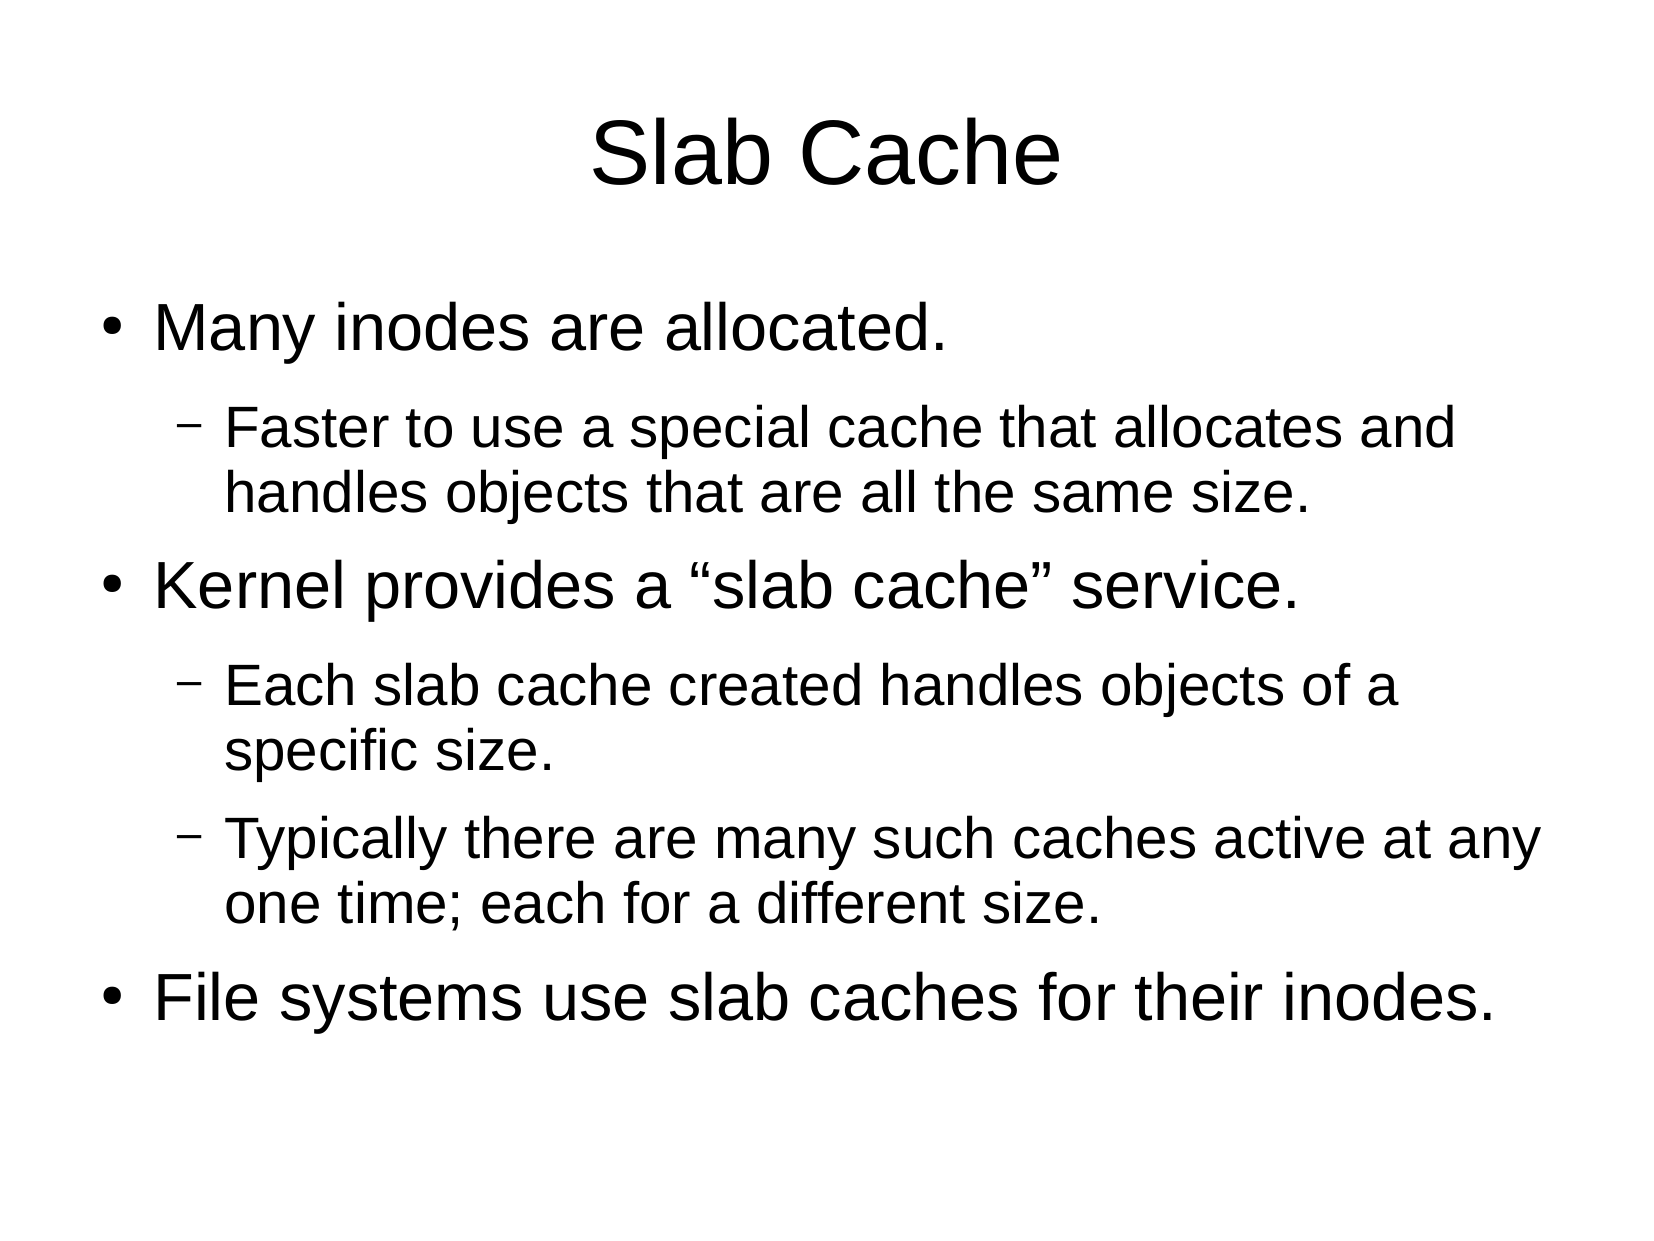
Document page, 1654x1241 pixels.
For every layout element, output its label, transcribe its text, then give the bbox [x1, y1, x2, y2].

title Slab Cache [82, 56, 1571, 250]
list Many inodes are allocated. Faster to use a special cache that allocates and handles objects that are all the same size. Kernel provides a “slab cache” service. Each slab cache created handles objects of a specific size. Typically there are many such caches active at any one time; each for a different size. File systems use slab caches for their inodes. [82, 290, 1571, 1094]
